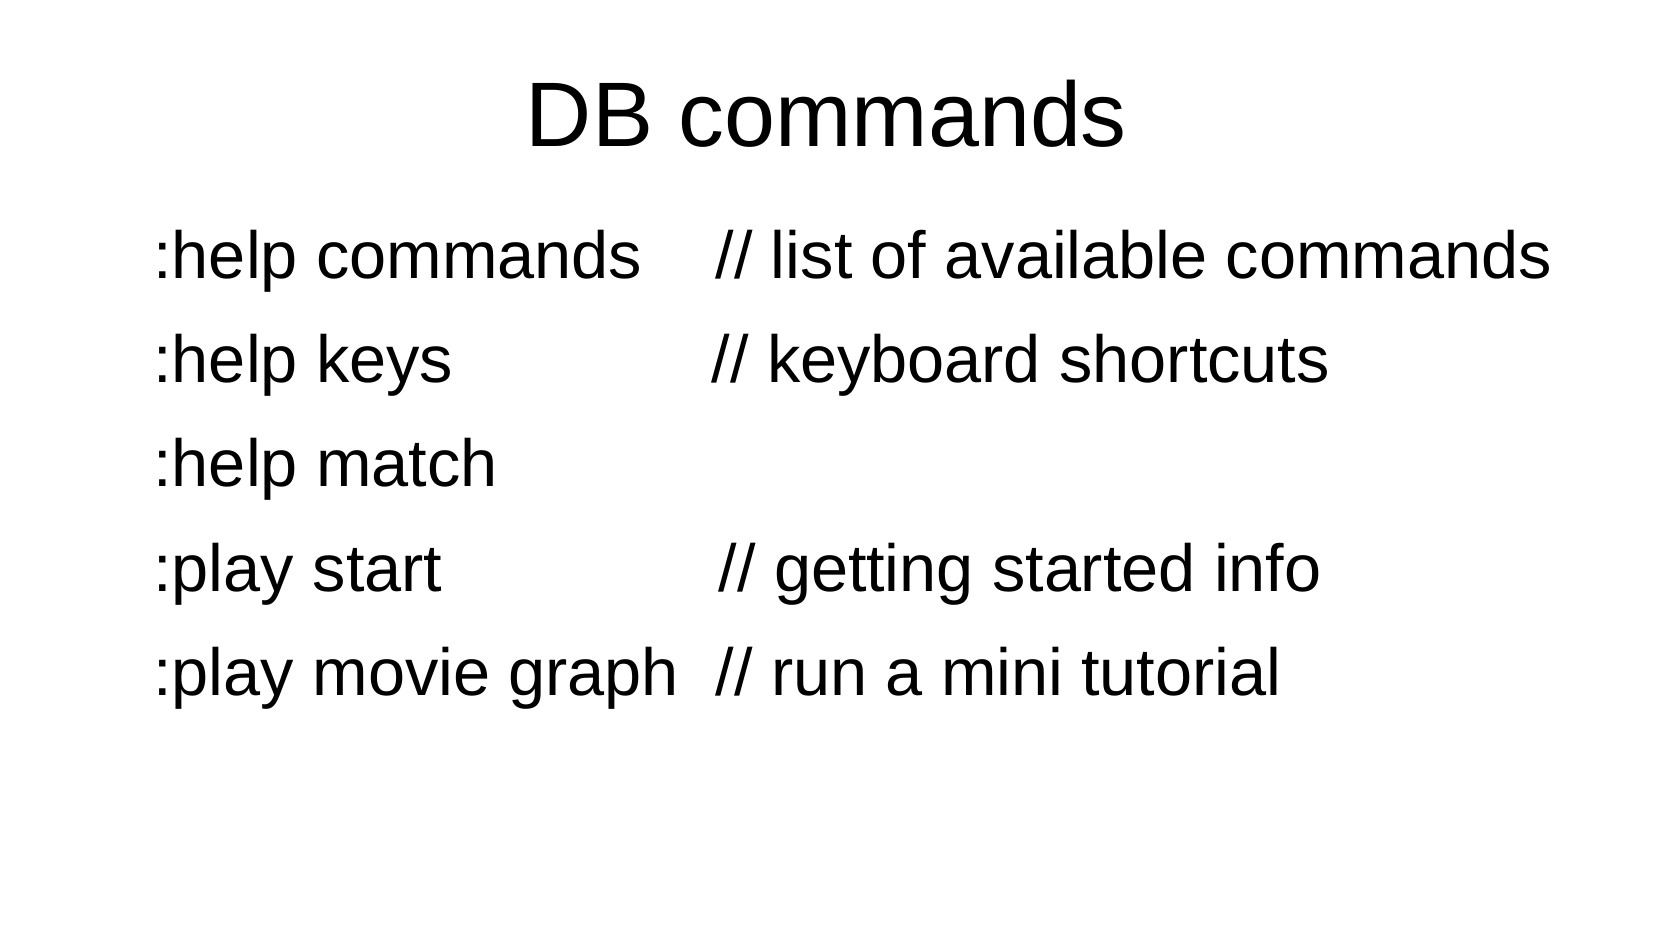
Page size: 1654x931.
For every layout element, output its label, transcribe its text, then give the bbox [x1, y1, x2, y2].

title DB commands [82, 37, 1571, 193]
list :help commands // list of available commands :help keys // keyboard shortcuts :help match :play start // getting started info :play movie graph // run a mini tutorial [82, 217, 1571, 758]
